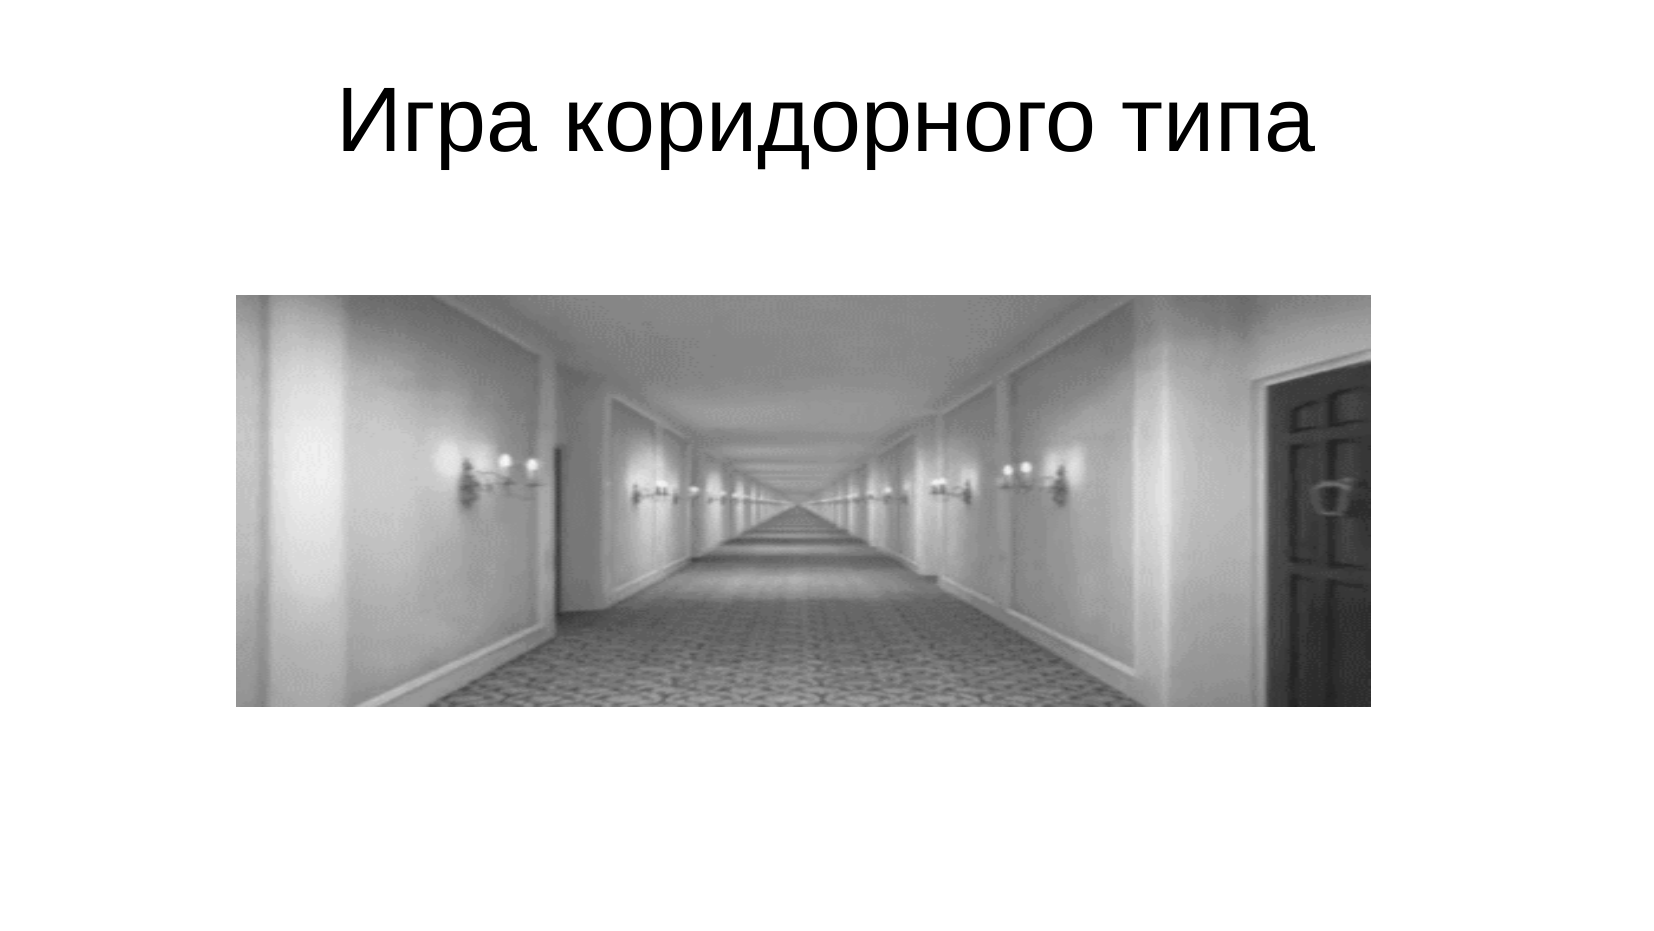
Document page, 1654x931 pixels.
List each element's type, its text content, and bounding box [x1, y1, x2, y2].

picture [236, 295, 1371, 707]
title Игра коридорного типа [82, 37, 1571, 193]
